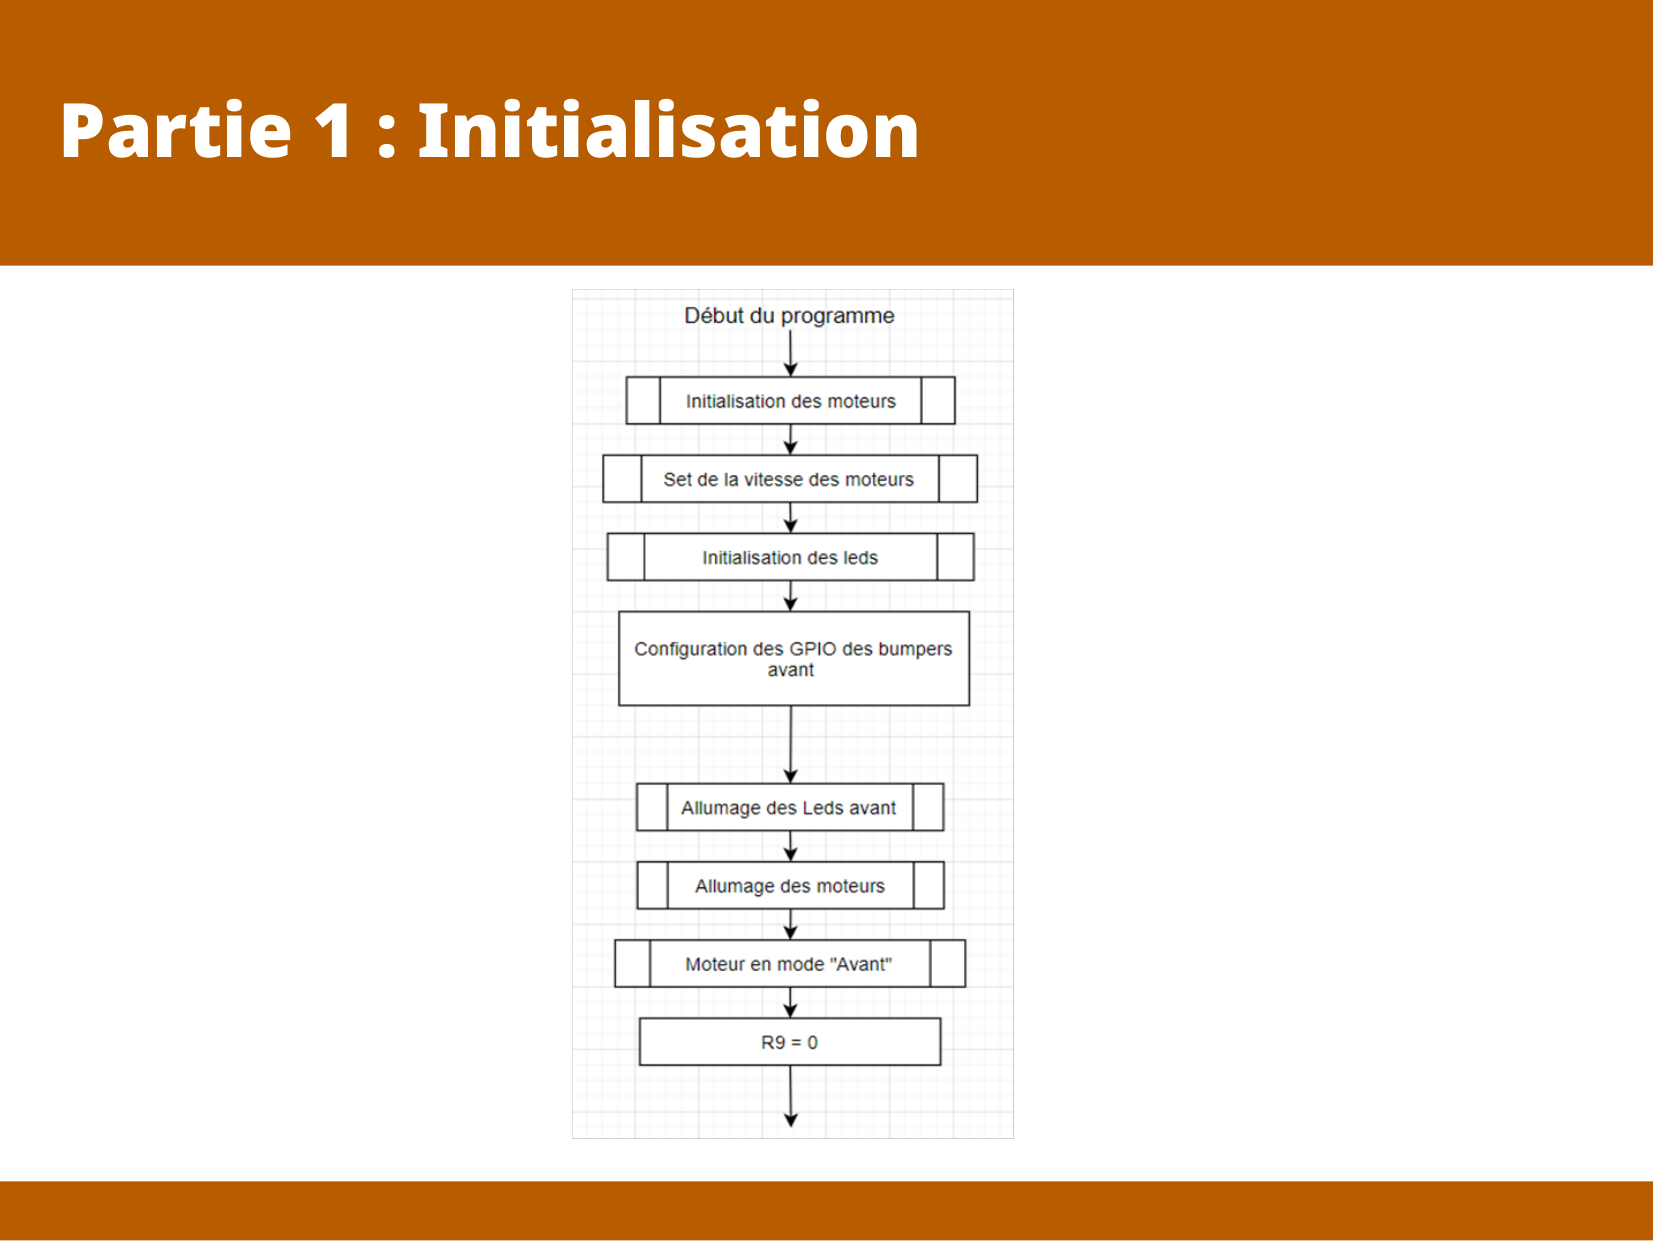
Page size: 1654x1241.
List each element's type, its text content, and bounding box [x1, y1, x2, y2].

title Partie 1 : Initialisation [58, 49, 1594, 207]
picture [570, 286, 1015, 1141]
